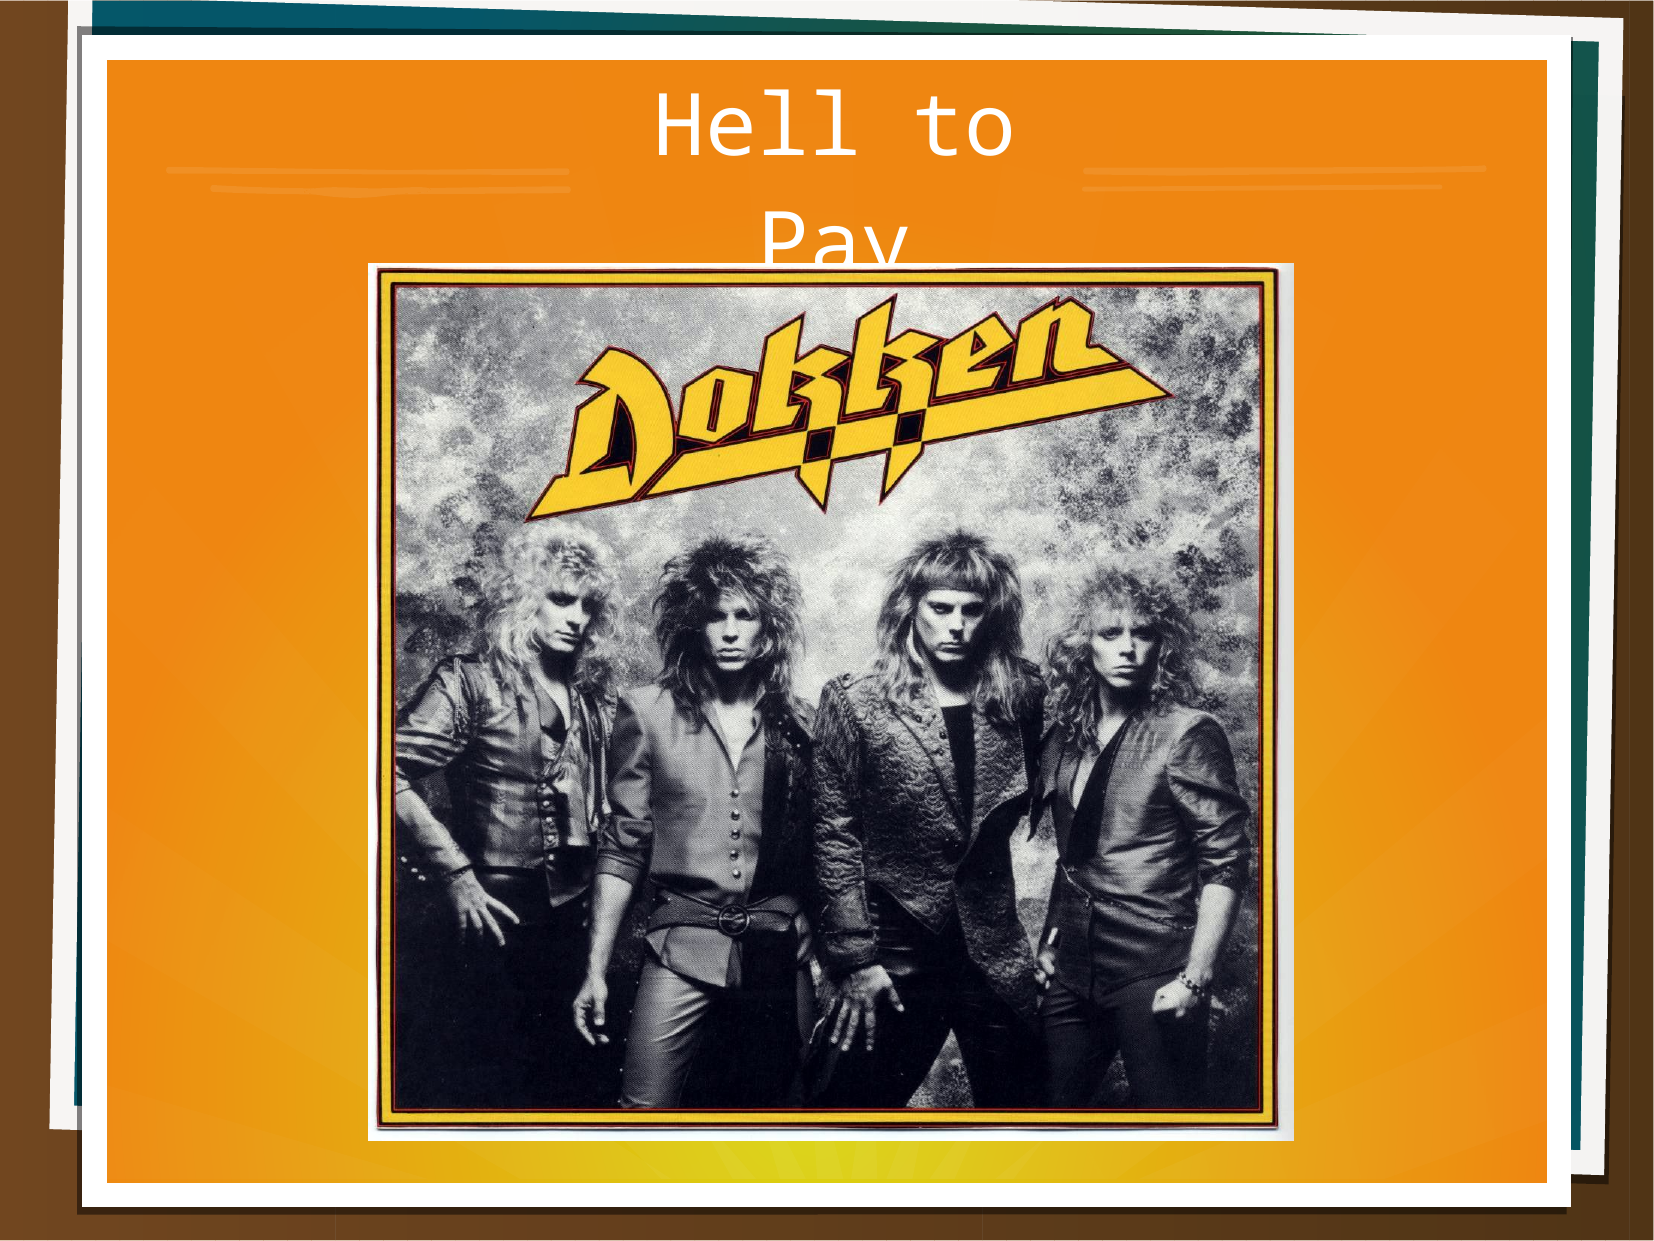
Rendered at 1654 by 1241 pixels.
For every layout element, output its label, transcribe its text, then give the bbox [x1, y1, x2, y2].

title Hell to Pay [575, 92, 1096, 263]
picture [368, 263, 1294, 1141]
